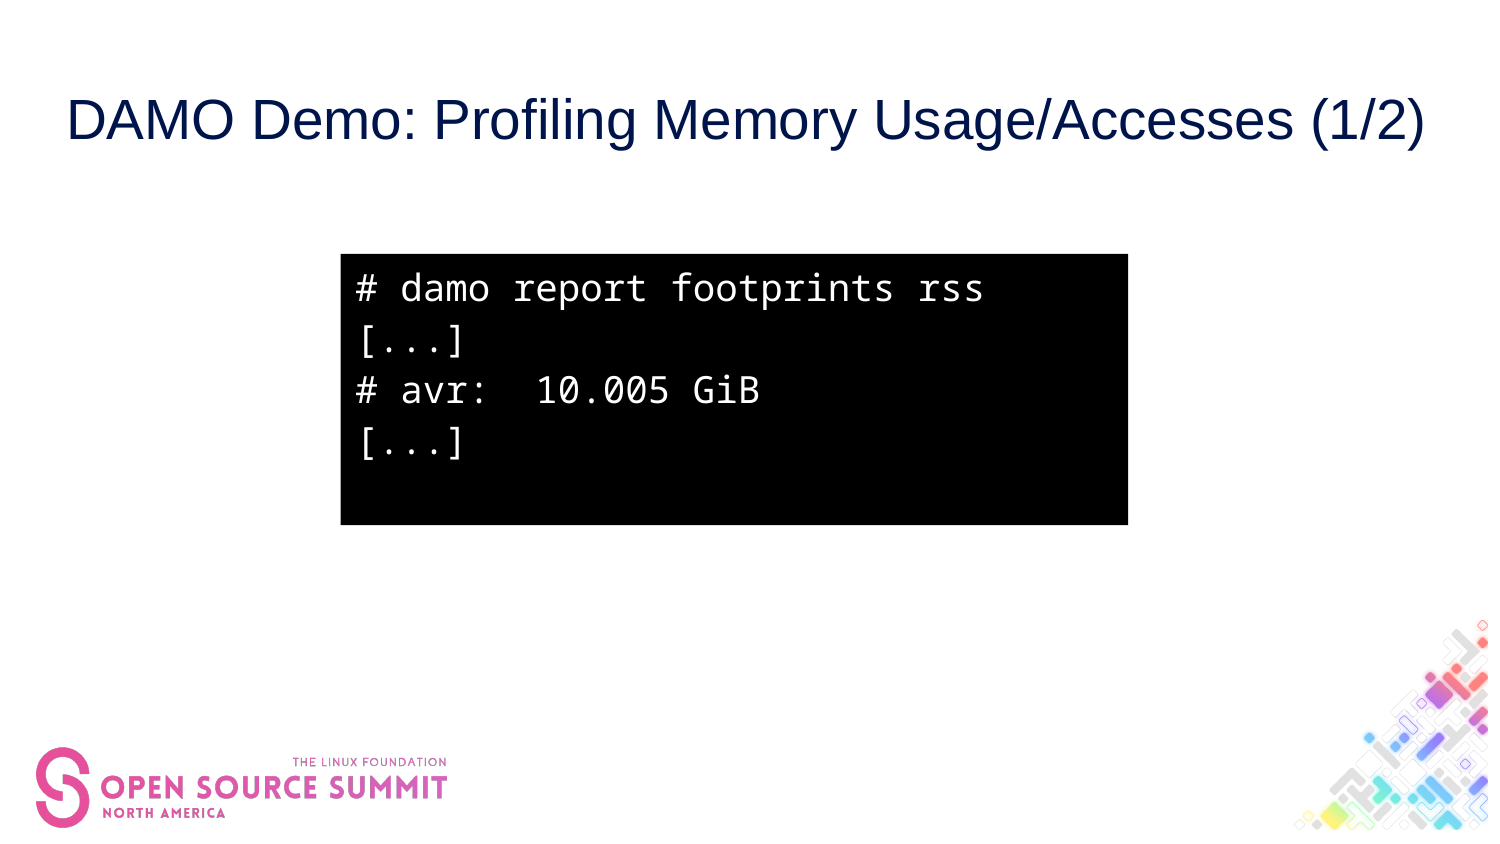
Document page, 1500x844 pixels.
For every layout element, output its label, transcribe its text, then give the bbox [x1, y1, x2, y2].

text_box # damo report footprints rss [...] # avr: 10.005 GiB [...] [340, 253, 1129, 526]
picture [1294, 620, 1488, 830]
title DAMO Demo: Profiling Memory Usage/Accesses (1/2) [51, 72, 1449, 167]
picture [36, 747, 447, 828]
